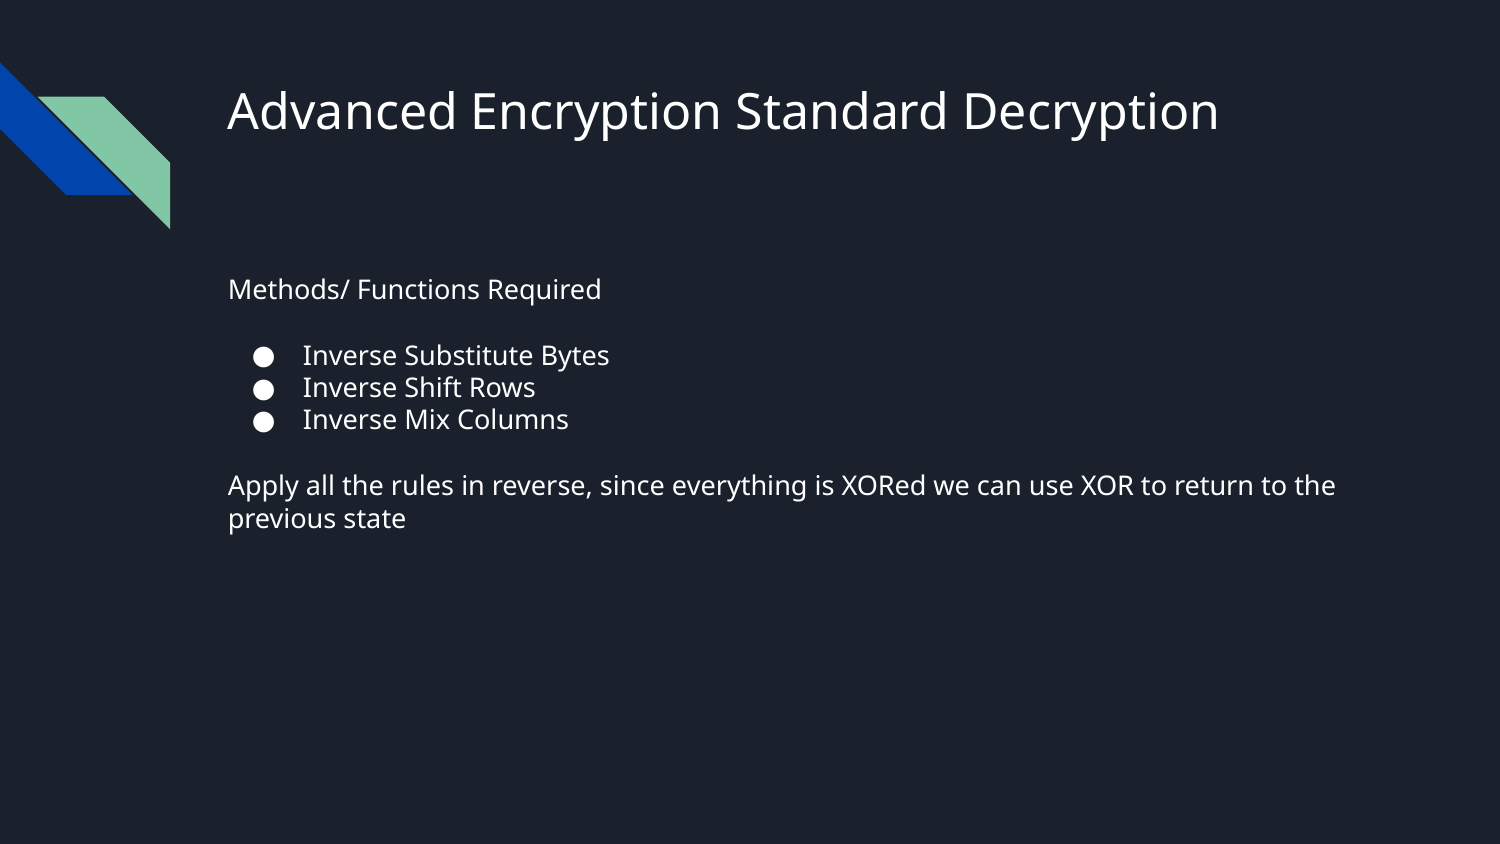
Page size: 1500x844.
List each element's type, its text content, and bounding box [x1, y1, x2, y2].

list Methods/ Functions Required Inverse Substitute Bytes Inverse Shift Rows Inverse Mix Columns Apply all the rules in reverse, since everything is XORed we can use XOR to return to the previous state [212, 257, 1356, 735]
title Advanced Encryption Standard Decryption [212, 64, 1368, 215]
